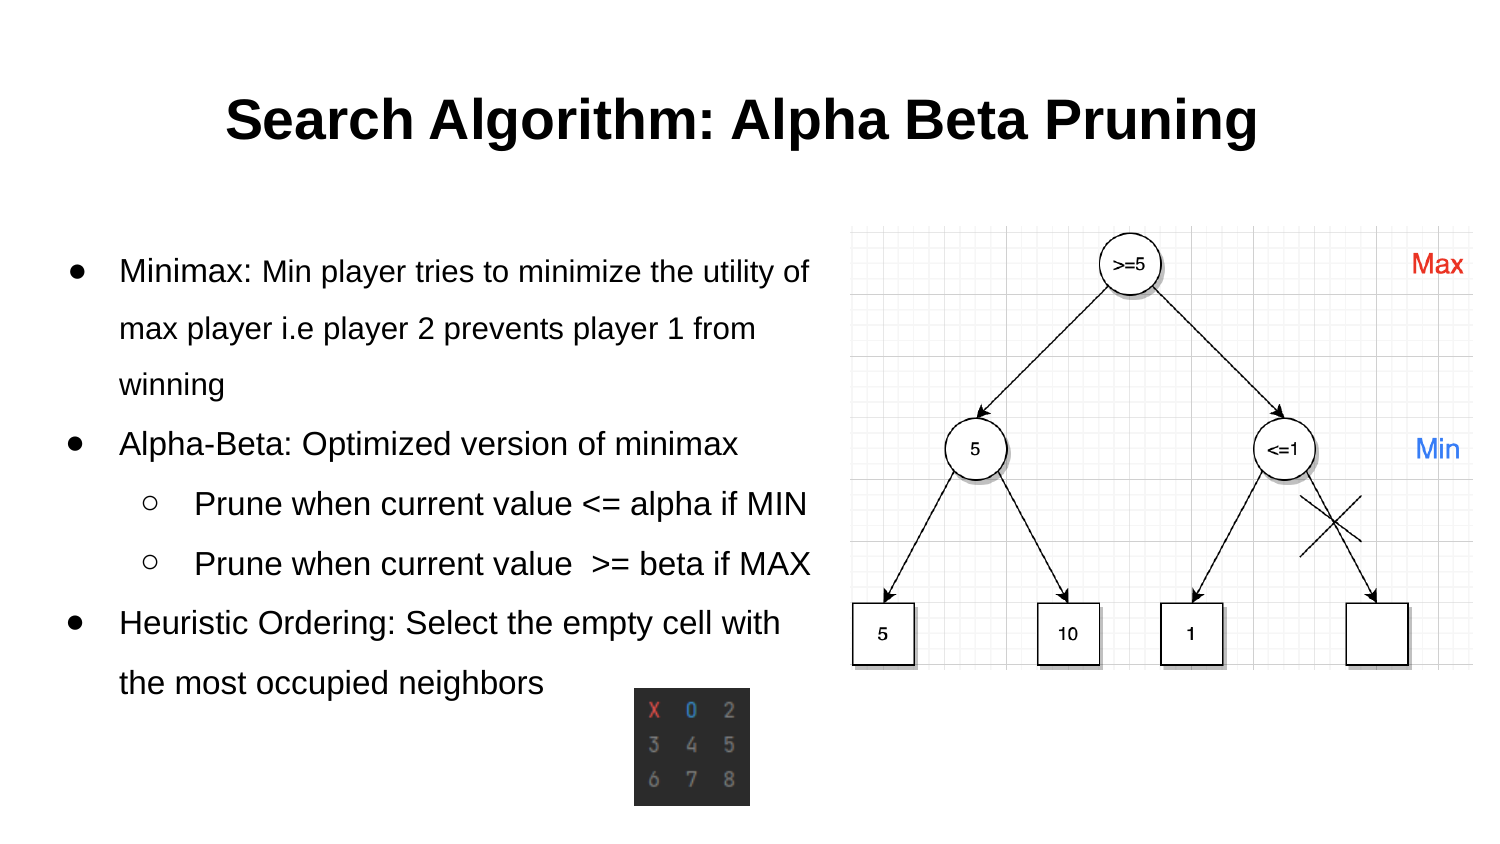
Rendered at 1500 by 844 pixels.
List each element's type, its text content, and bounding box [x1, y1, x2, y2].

title Search Algorithm: Alpha Beta Pruning [51, 72, 1449, 167]
picture [850, 226, 1473, 670]
text_box Minimax: Min player tries to minimize the utility of max player i.e player 2 prevents player 1 from winning Alpha-Beta: Optimized version of minimax Prune when current value <= alpha if MIN Prune when current value >= beta if MAX Heuristic Ordering: Select the empty cell with the most occupied neighbors [29, 214, 839, 757]
picture [634, 688, 750, 806]
